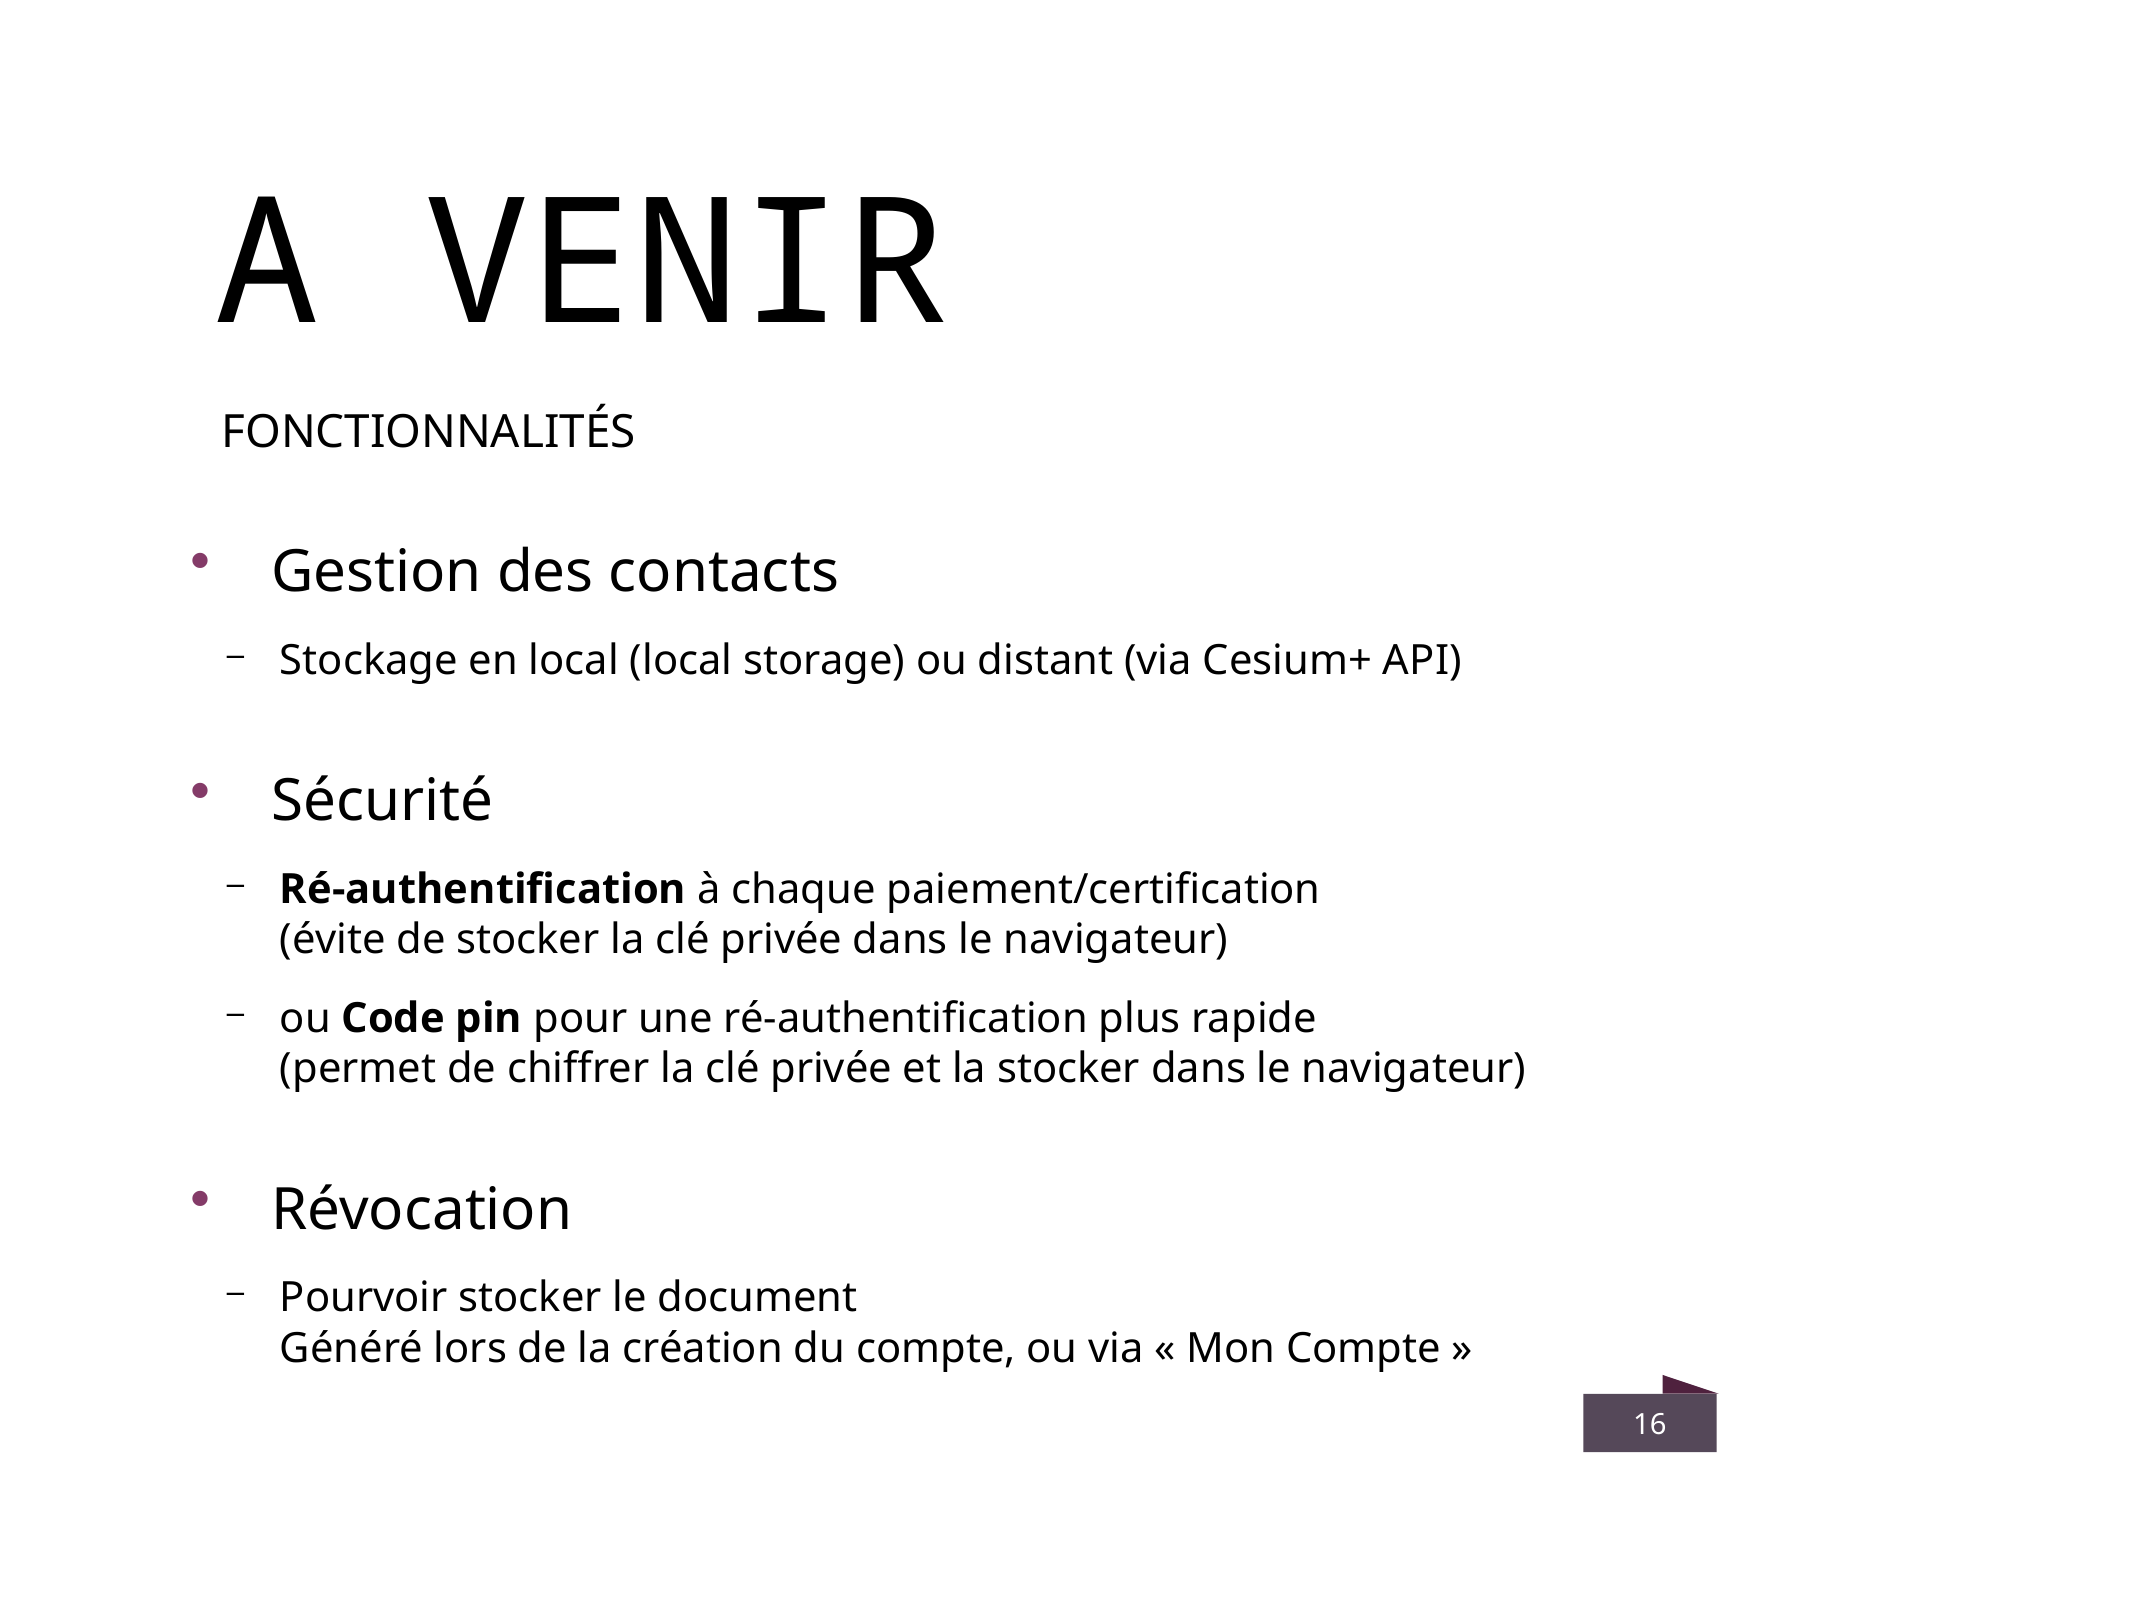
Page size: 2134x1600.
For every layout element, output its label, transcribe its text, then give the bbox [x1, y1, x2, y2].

list FONCTIONNALITéS [213, 386, 1276, 473]
title A VENIR [206, 141, 1923, 363]
list Gestion des contacts Stockage en local (local storage) ou distant (via Cesium+ API) Sécurité Ré-authentification à chaque paiement/certification (évite de stocker la clé privée dans le navigateur) ou Code pin pour une ré-authentification plus rapide (permet de chiffrer la clé privée et la stocker dans le navigateur) Révocation Pourvoir stocker le document Généré lors de la création du compte, ou via « Mon Compte » [129, 425, 2010, 1501]
